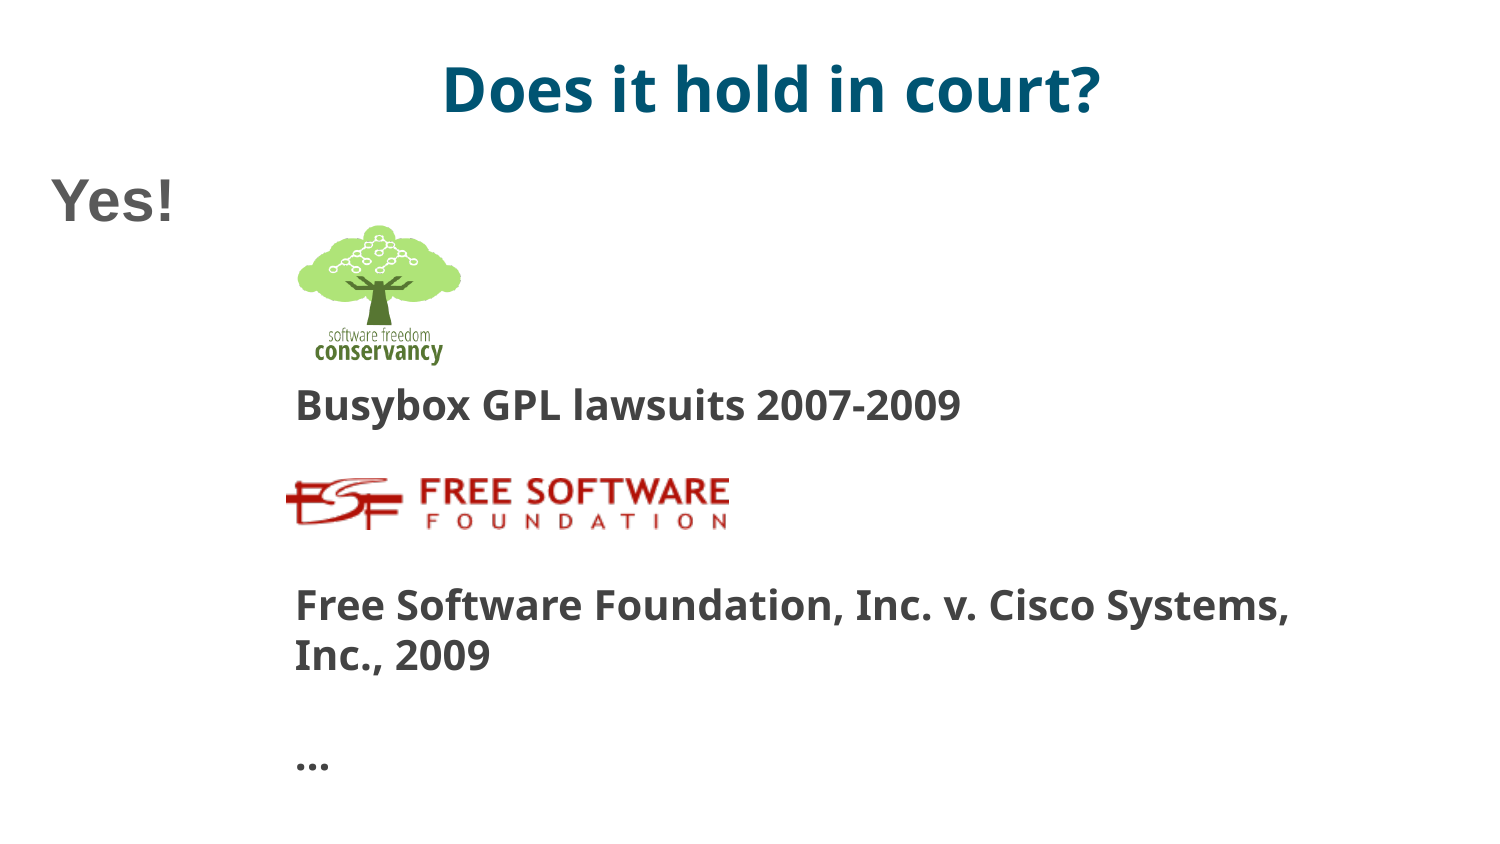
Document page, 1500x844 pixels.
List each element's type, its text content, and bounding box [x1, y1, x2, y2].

text_box Busybox GPL lawsuits 2007-2009 [280, 364, 1387, 445]
text_box Free Software Foundation, Inc. v. Cisco Systems, Inc., 2009 … [280, 564, 1387, 795]
text_box Does it hold in court? [325, 44, 1218, 159]
picture [286, 478, 729, 530]
text_box Yes! [35, 145, 679, 249]
picture [297, 225, 461, 366]
